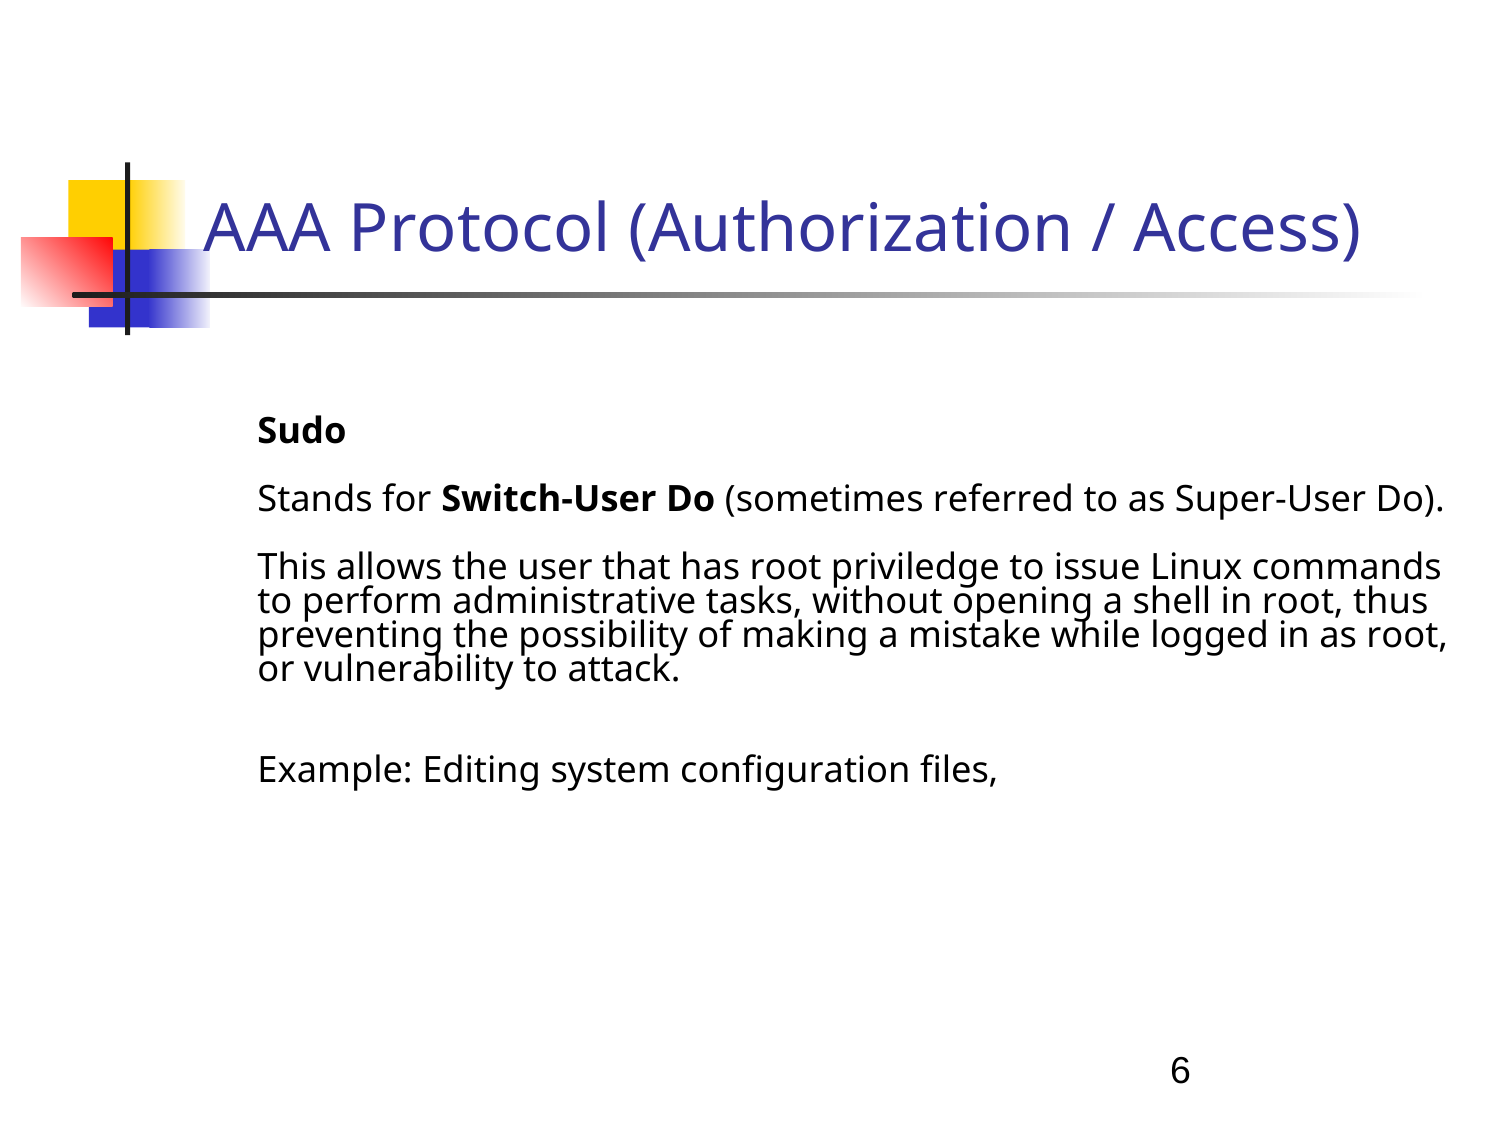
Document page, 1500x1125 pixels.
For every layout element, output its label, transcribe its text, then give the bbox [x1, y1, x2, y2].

list Sudo Stands for Switch-User Do (sometimes referred to as Super-User Do). This allows the user that has root priviledge to issue Linux commands to perform administrative tasks, without opening a shell in root, thus preventing the possibility of making a mistake while logged in as root, or vulnerability to attack. Example: Editing system configuration files, [193, 331, 1469, 1007]
title AAA Protocol (Authorization / Access) [188, 35, 1468, 276]
